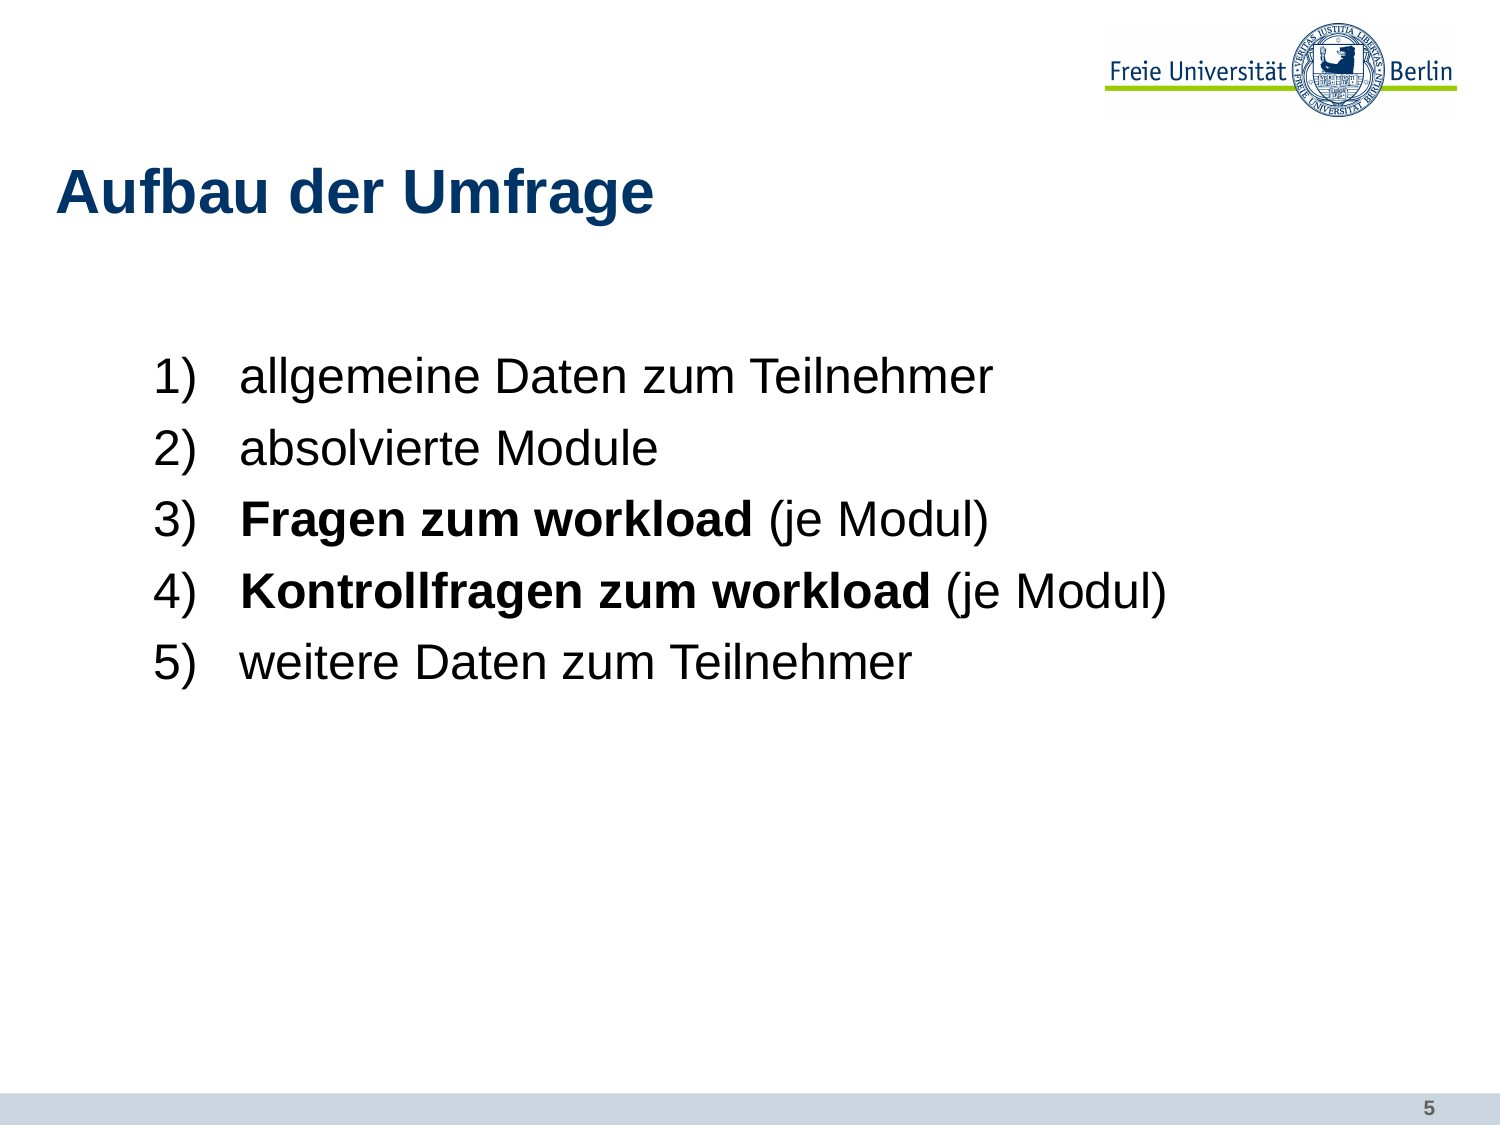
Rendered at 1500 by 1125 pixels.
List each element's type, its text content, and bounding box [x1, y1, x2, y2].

picture [1105, 23, 1457, 117]
title Aufbau der Umfrage [41, 155, 1459, 226]
list 1) allgemeine Daten zum Teilnehmer 2) absolvierte Module 3) Fragen zum workload (je Modul) 4) Kontrollfragen zum workload (je Modul) 5) weitere Daten zum Teilnehmer [138, 334, 1258, 715]
